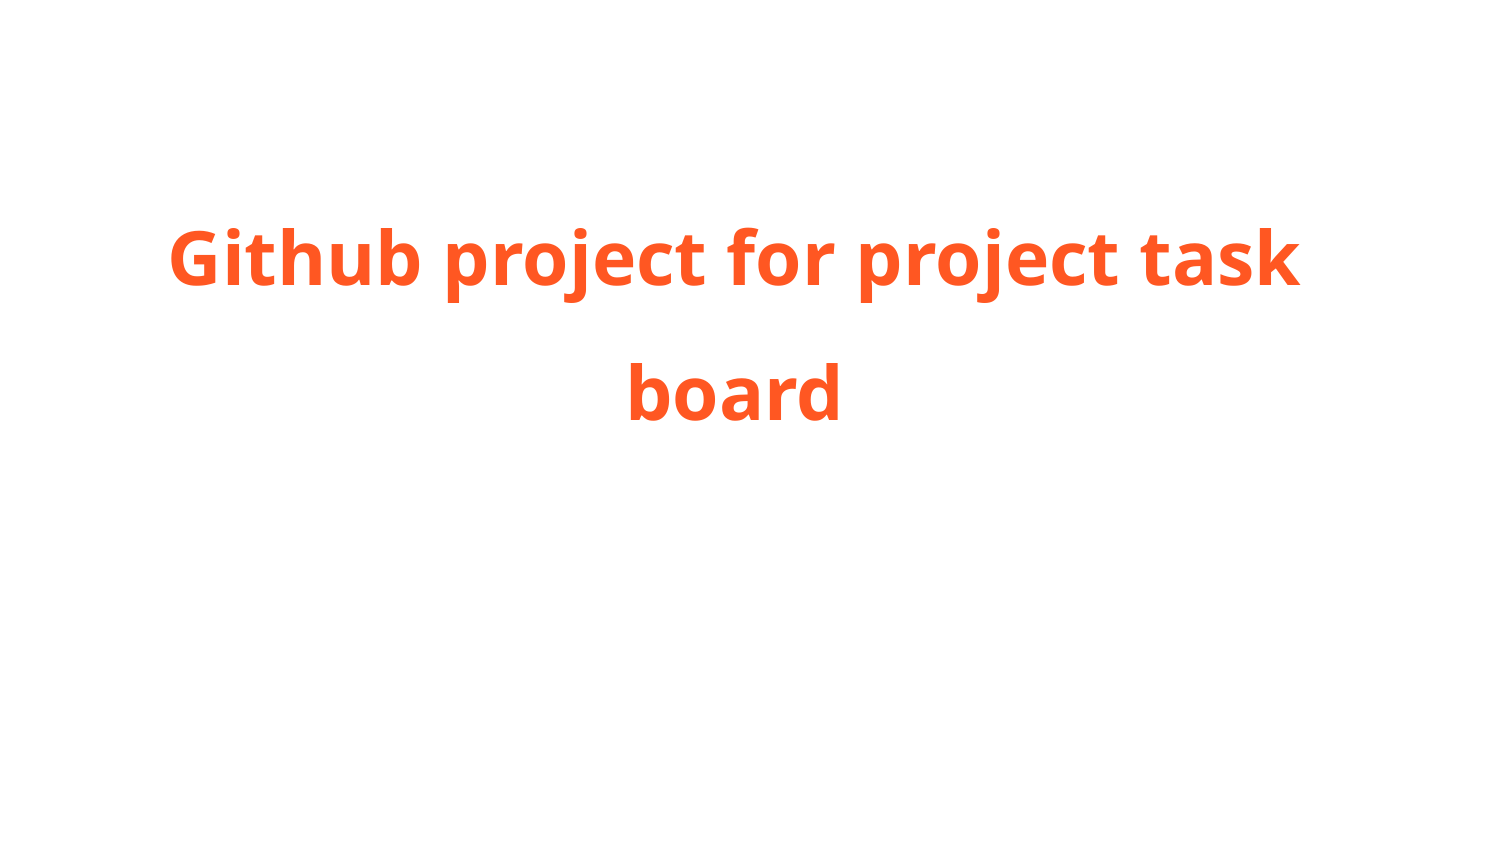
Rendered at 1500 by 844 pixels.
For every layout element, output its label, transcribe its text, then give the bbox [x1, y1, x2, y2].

title Github project for project task board [135, 255, 1336, 511]
